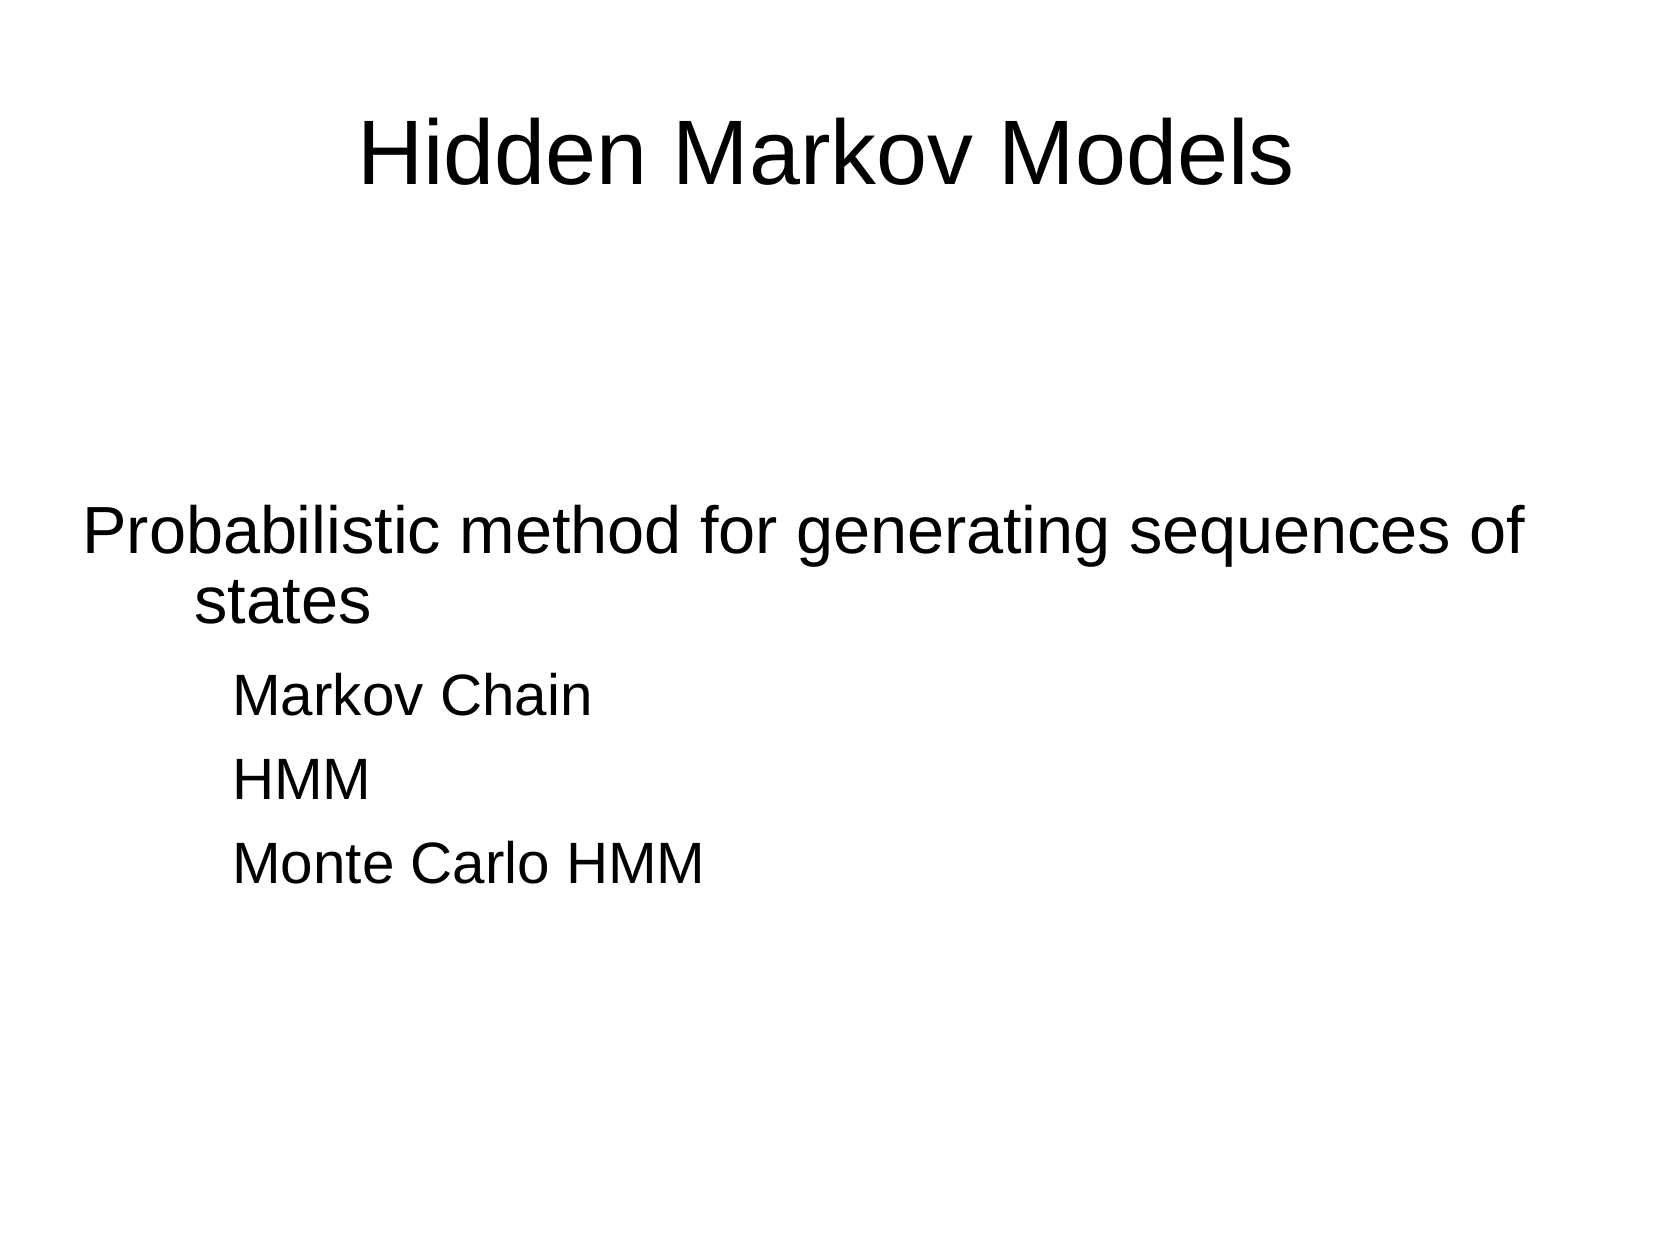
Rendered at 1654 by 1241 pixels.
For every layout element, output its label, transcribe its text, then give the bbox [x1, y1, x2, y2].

title Hidden Markov Models [82, 56, 1571, 249]
list Probabilistic method for generating sequences of states Markov Chain HMM Monte Carlo HMM [82, 290, 1571, 1109]
